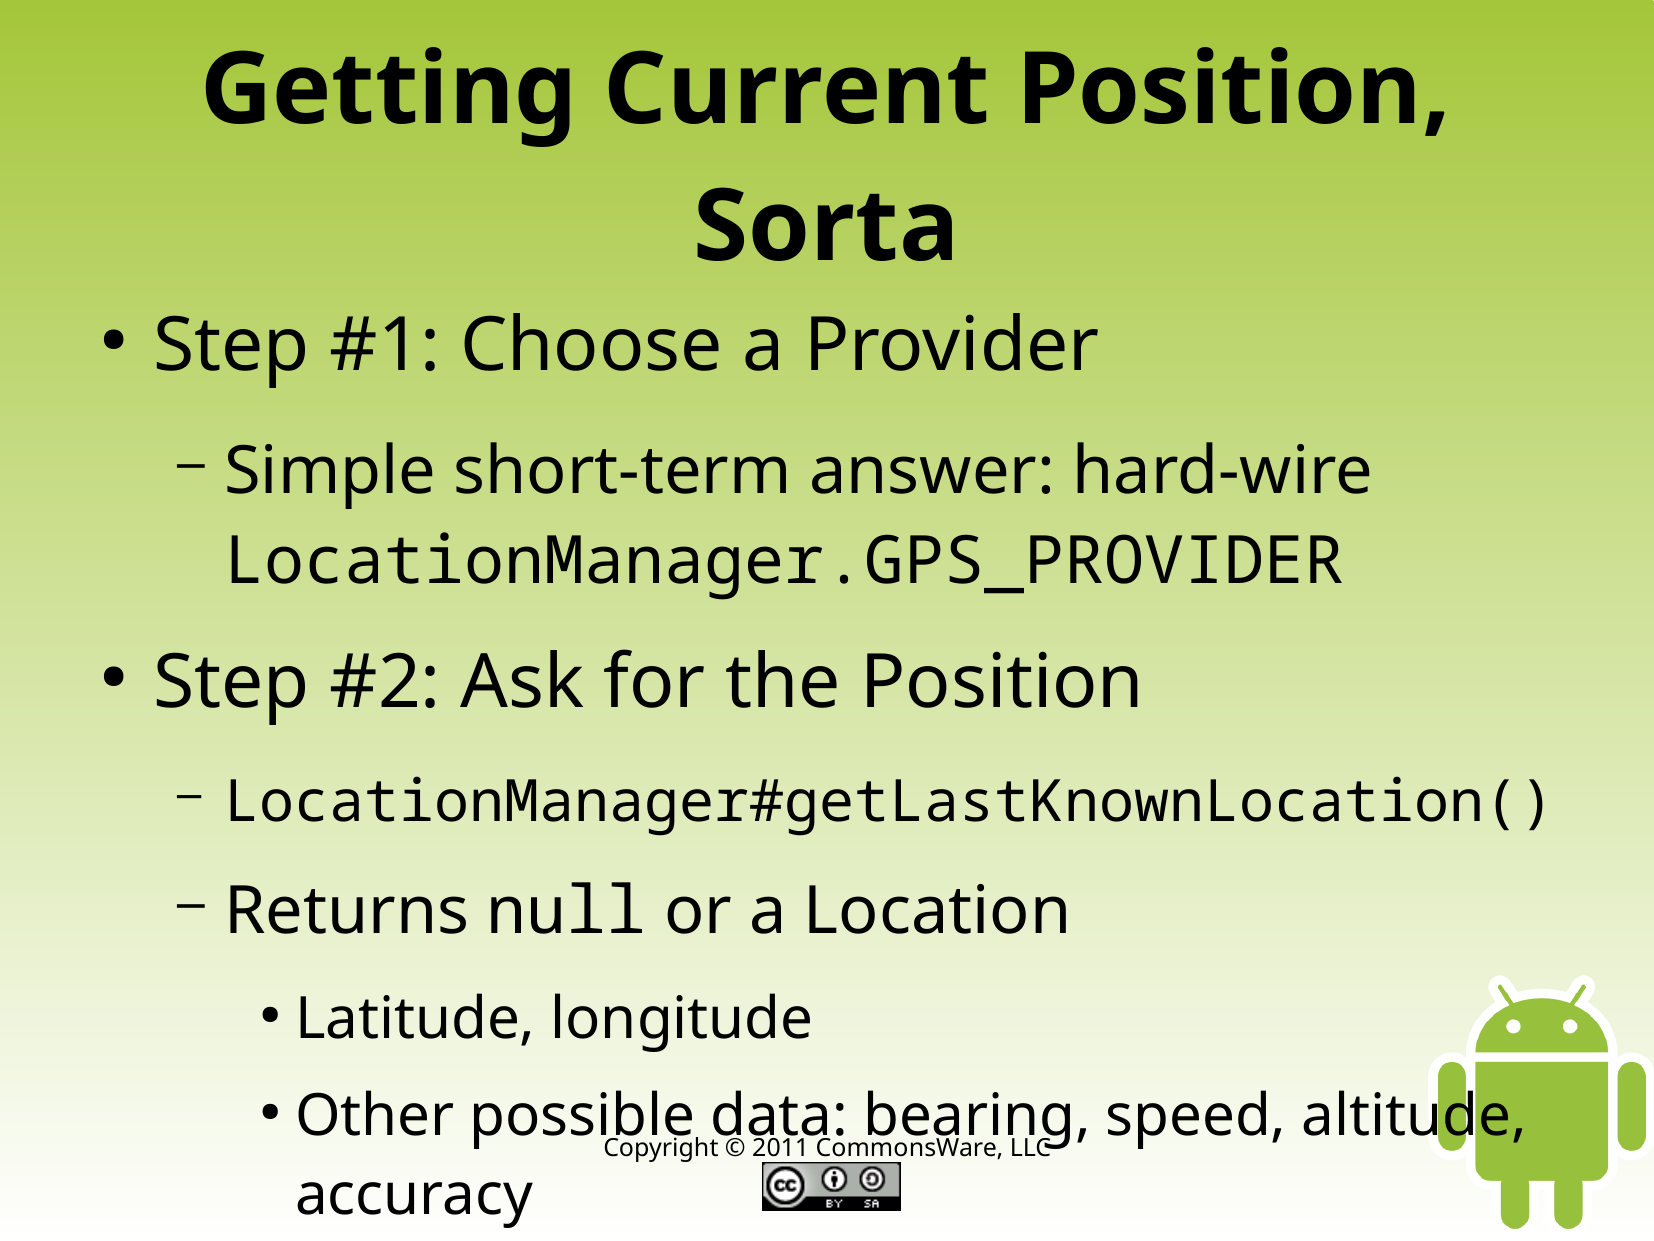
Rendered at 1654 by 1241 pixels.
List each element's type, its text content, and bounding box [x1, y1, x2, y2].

picture [1428, 975, 1654, 1238]
list Step #1: Choose a Provider Simple short-term answer: hard-wire LocationManager.GPS_PROVIDER Step #2: Ask for the Position LocationManager#getLastKnownLocation() Returns null or a Location Latitude, longitude Other possible data: bearing, speed, altitude, accuracy [82, 290, 1571, 1145]
title Getting Current Position, Sorta [82, 49, 1571, 257]
picture [762, 1162, 901, 1211]
